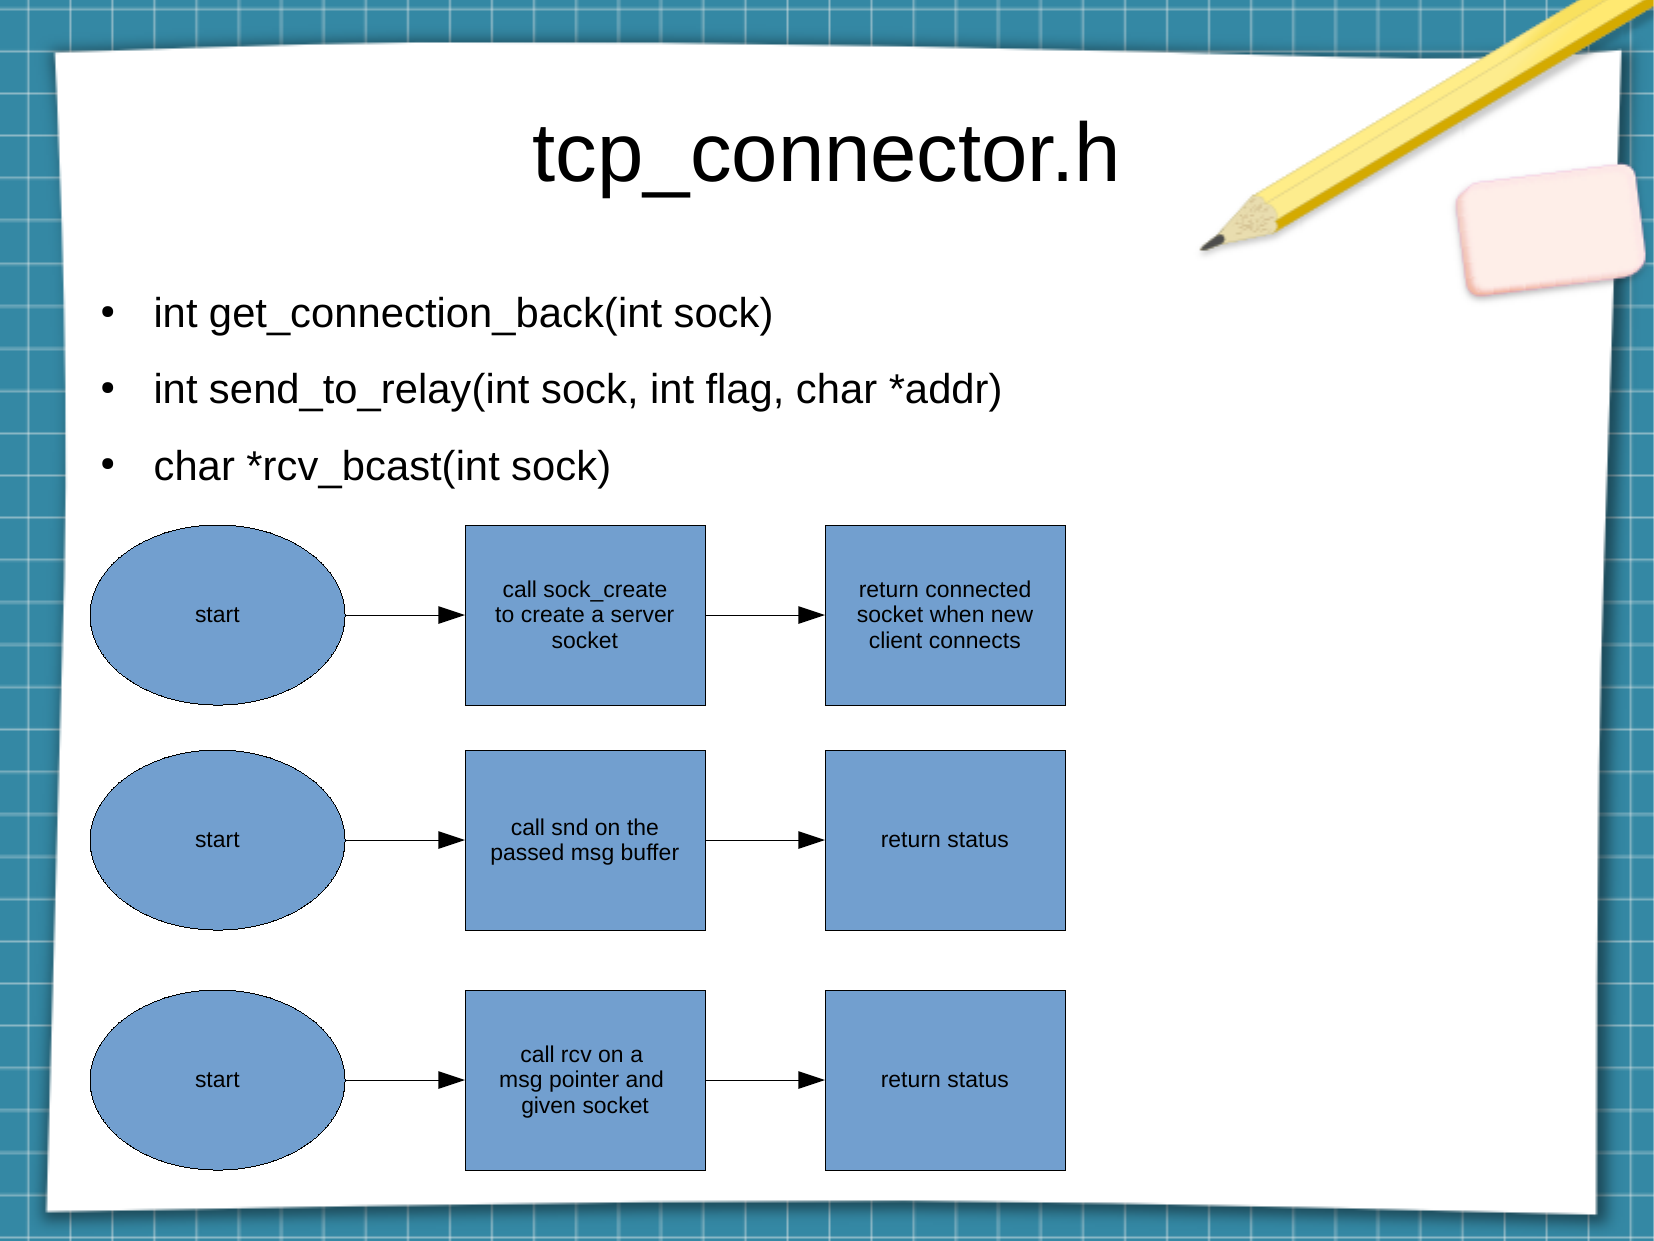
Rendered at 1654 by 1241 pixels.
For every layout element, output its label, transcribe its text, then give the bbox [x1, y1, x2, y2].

text_box call snd on the passed msg buffer [465, 750, 706, 931]
text_box return connected socket when new client connects [825, 525, 1066, 706]
text_box call sock_create to create a server socket [465, 525, 706, 706]
text_box start [90, 990, 346, 1171]
title tcp_connector.h [82, 49, 1571, 257]
text_box return status [825, 990, 1066, 1171]
picture [0, 0, 1654, 1241]
text_box start [90, 525, 346, 706]
text_box return status [825, 750, 1066, 931]
list int get_connection_back(int sock) int send_to_relay(int sock, int flag, char *addr) char *rcv_bcast(int sock) [82, 290, 1571, 556]
text_box call rcv on a msg pointer and given socket [465, 990, 706, 1171]
text_box start [90, 750, 346, 931]
